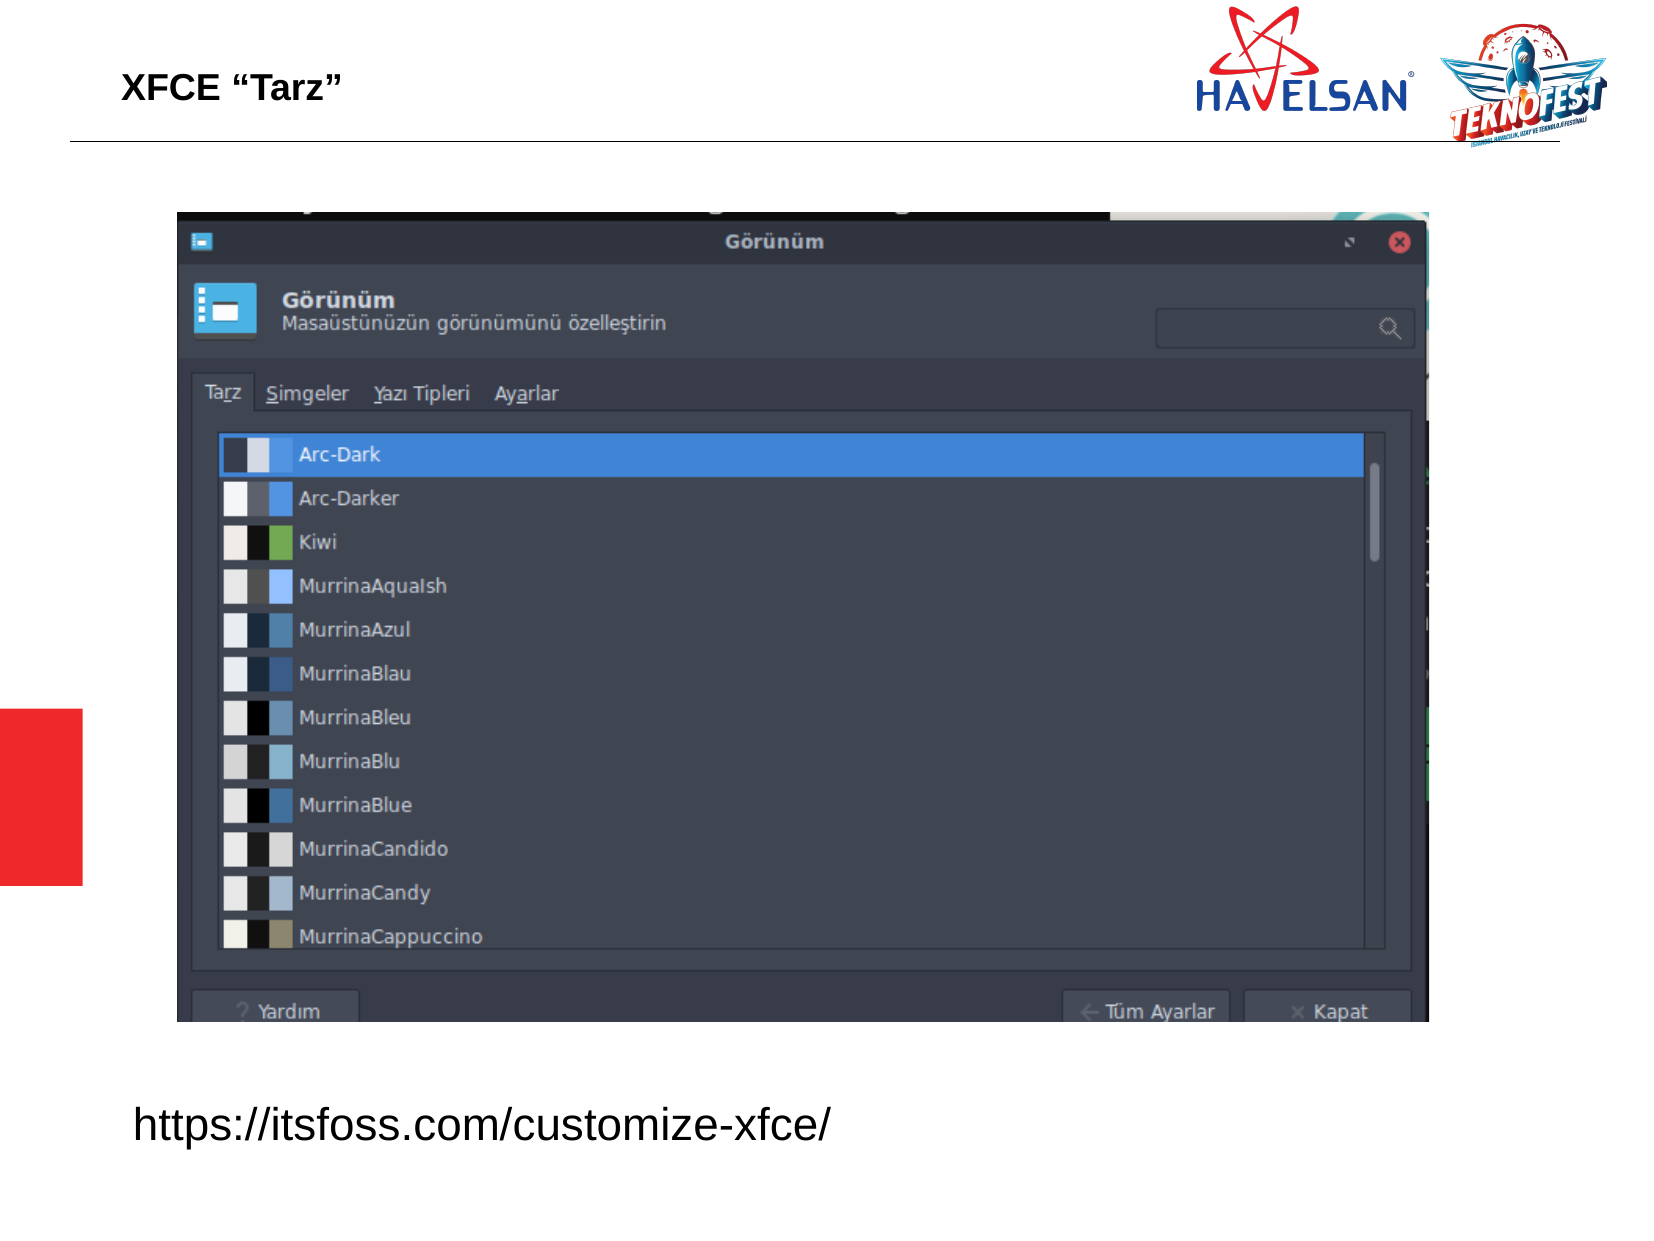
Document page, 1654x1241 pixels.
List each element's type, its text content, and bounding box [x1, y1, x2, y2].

picture [177, 212, 1430, 1022]
text_box https://itsfoss.com/customize-xfce/ [118, 1091, 1430, 1158]
picture [1195, 2, 1630, 154]
text_box XFCE “Tarz” [106, 59, 1536, 116]
